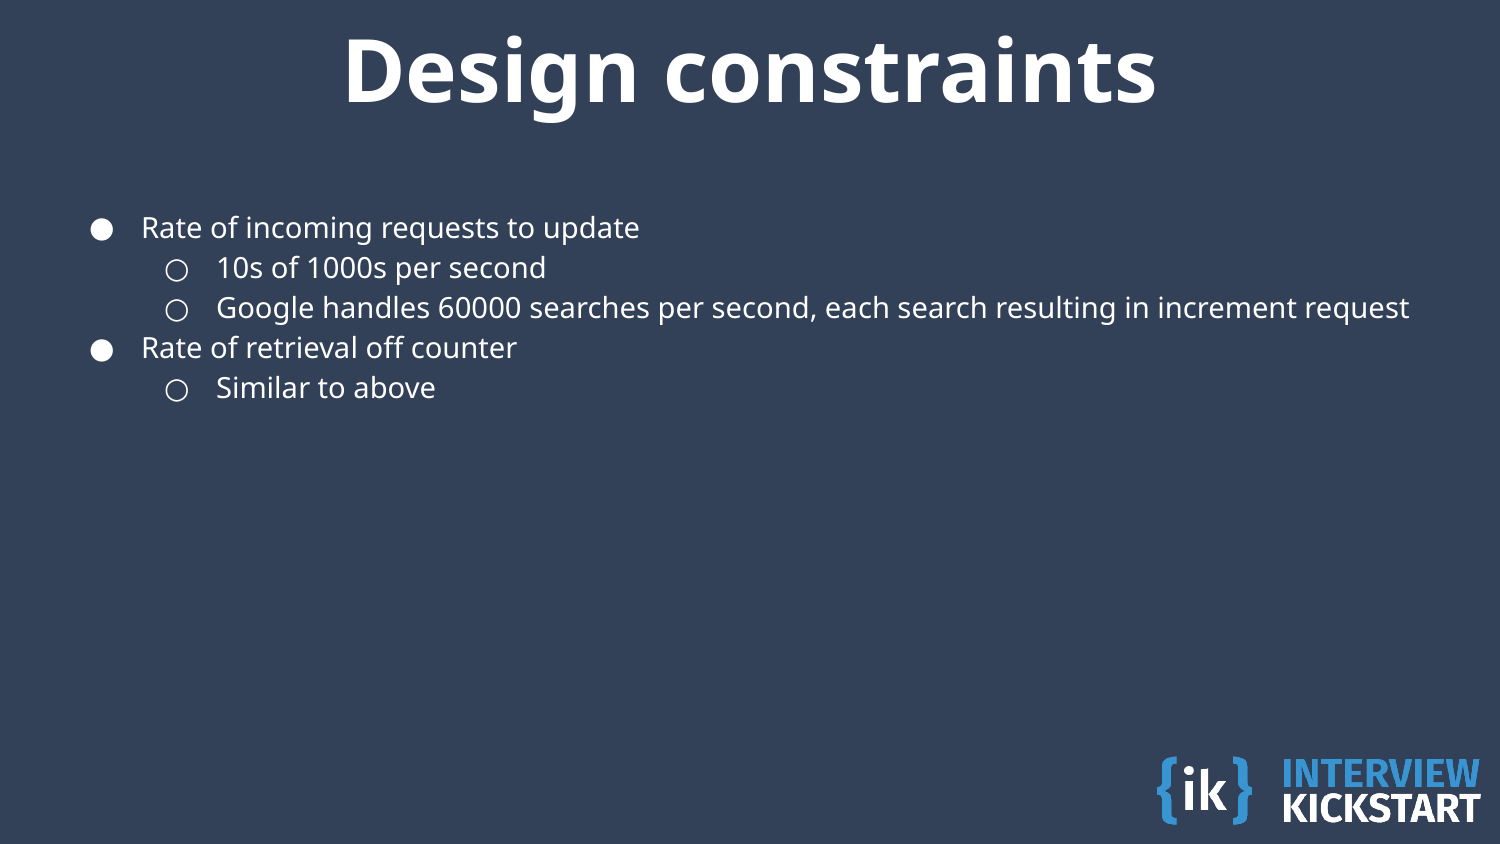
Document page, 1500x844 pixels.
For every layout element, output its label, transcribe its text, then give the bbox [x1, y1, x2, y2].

list Rate of incoming requests to update 10s of 1000s per second Google handles 60000 searches per second, each search resulting in increment request Rate of retrieval off counter Similar to above [51, 189, 1449, 750]
title Design constraints [51, 0, 1449, 94]
picture [1151, 751, 1491, 830]
